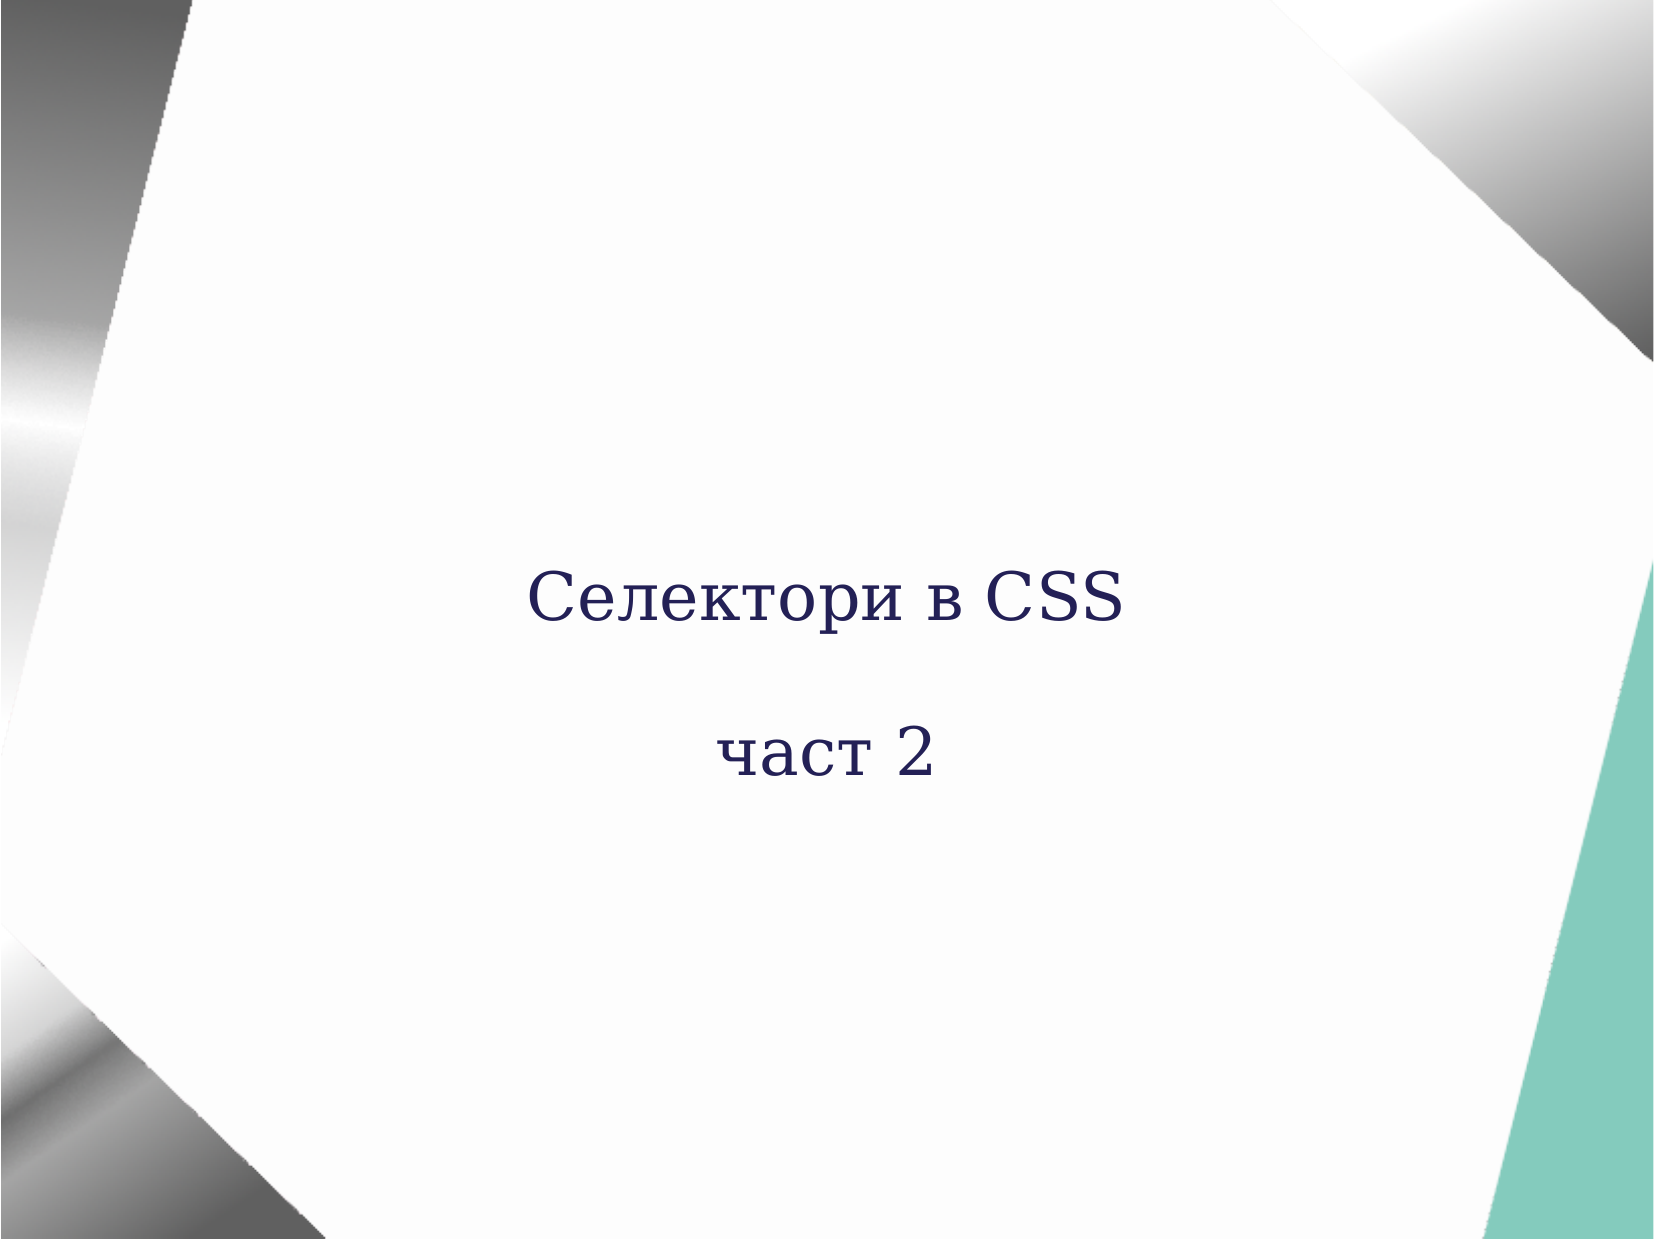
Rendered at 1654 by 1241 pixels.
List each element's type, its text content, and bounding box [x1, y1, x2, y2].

picture [1, 0, 1654, 1239]
text_box Селектори в CSS част 2 [272, 550, 1382, 955]
